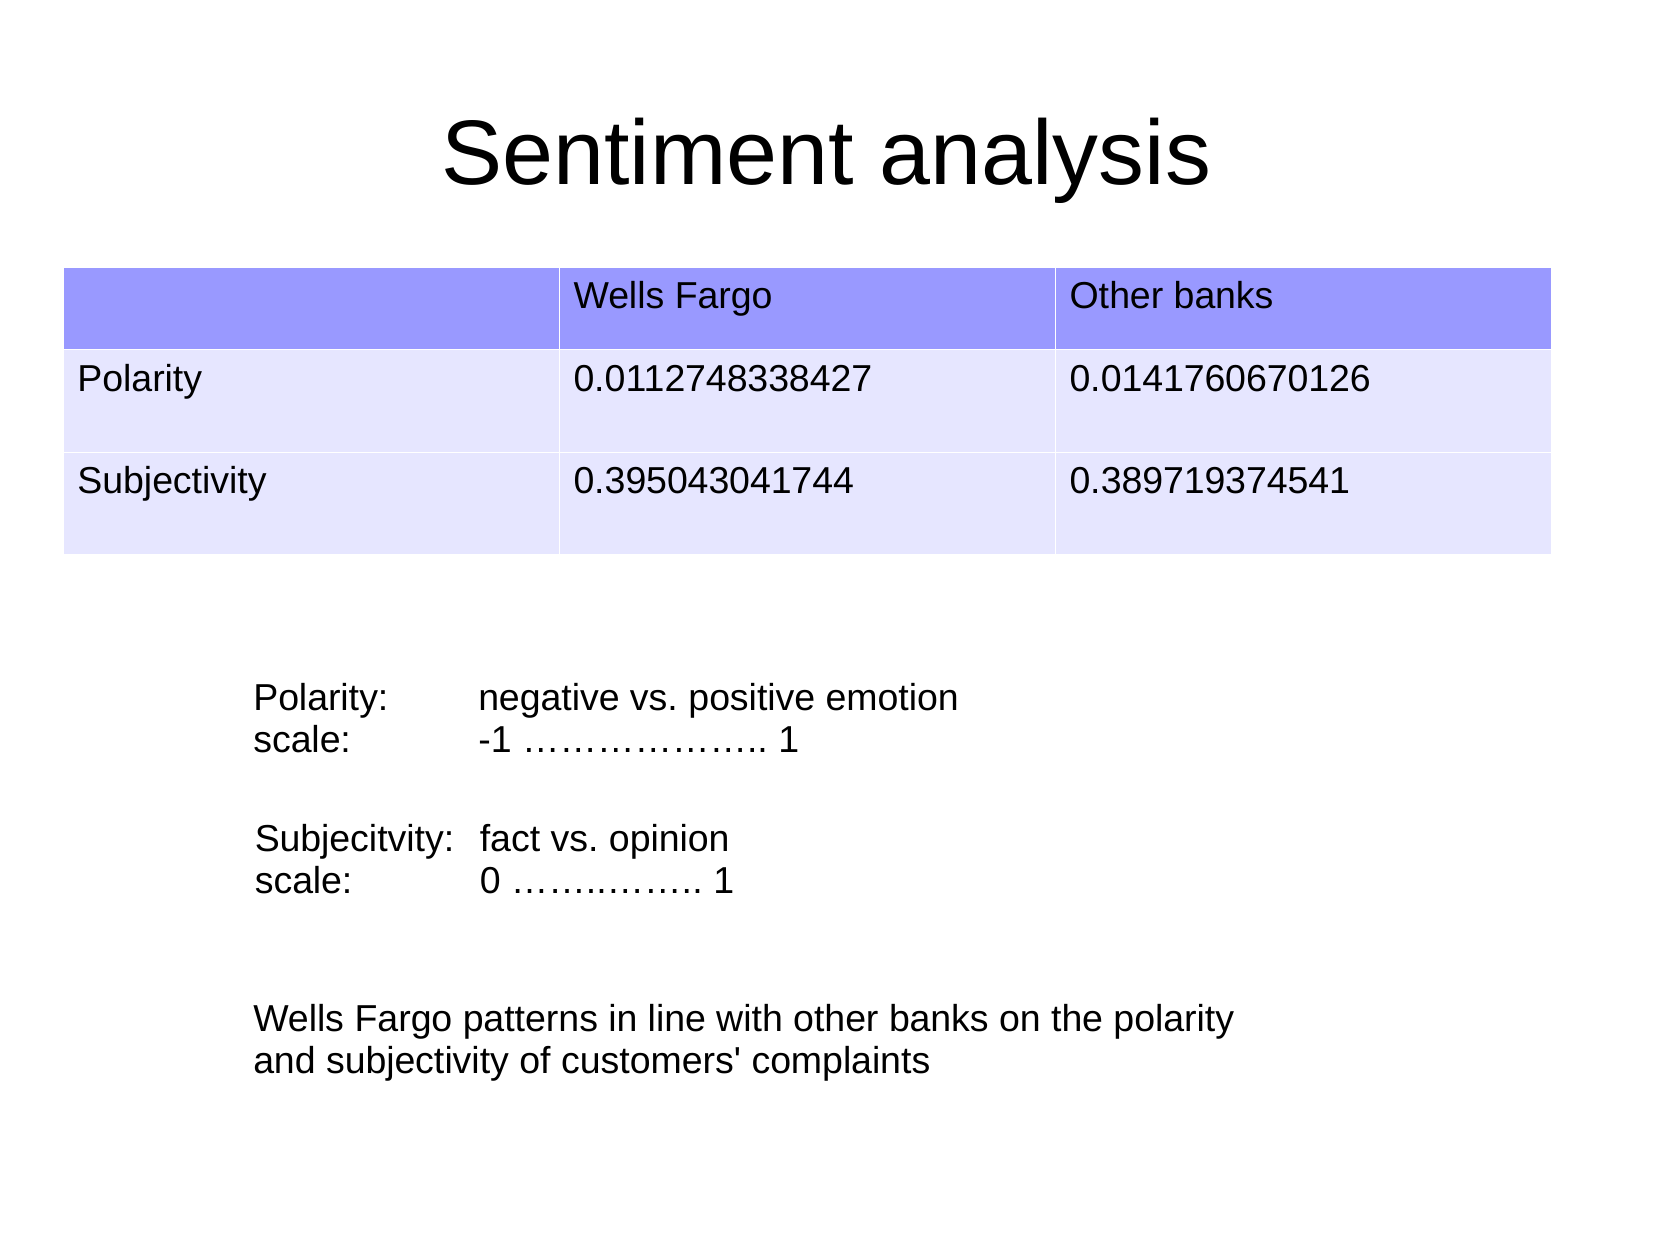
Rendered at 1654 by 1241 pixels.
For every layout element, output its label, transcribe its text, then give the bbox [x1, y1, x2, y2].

table_header Other banks [1056, 268, 1551, 349]
table_cell 0.395043041744 [560, 453, 1055, 554]
table_cell Subjectivity [64, 453, 559, 554]
title Sentiment analysis [82, 49, 1571, 257]
table_header [64, 268, 559, 349]
table_header Wells Fargo [560, 268, 1055, 349]
table_cell 0.0112748338427 [560, 350, 1055, 452]
table_cell Polarity [64, 350, 559, 452]
table_cell 0.389719374541 [1056, 453, 1551, 554]
table_cell 0.0141760670126 [1056, 350, 1551, 452]
text_box Wells Fargo patterns in line with other banks on the polarity and subjectivity of customers' complaints [238, 990, 1321, 1173]
text_box Subjecitvity: fact vs. opinion scale: 0 ……..…….. 1 [240, 810, 755, 951]
text_box Polarity: negative vs. positive emotion scale: -1 ……………….. 1 [238, 669, 974, 811]
